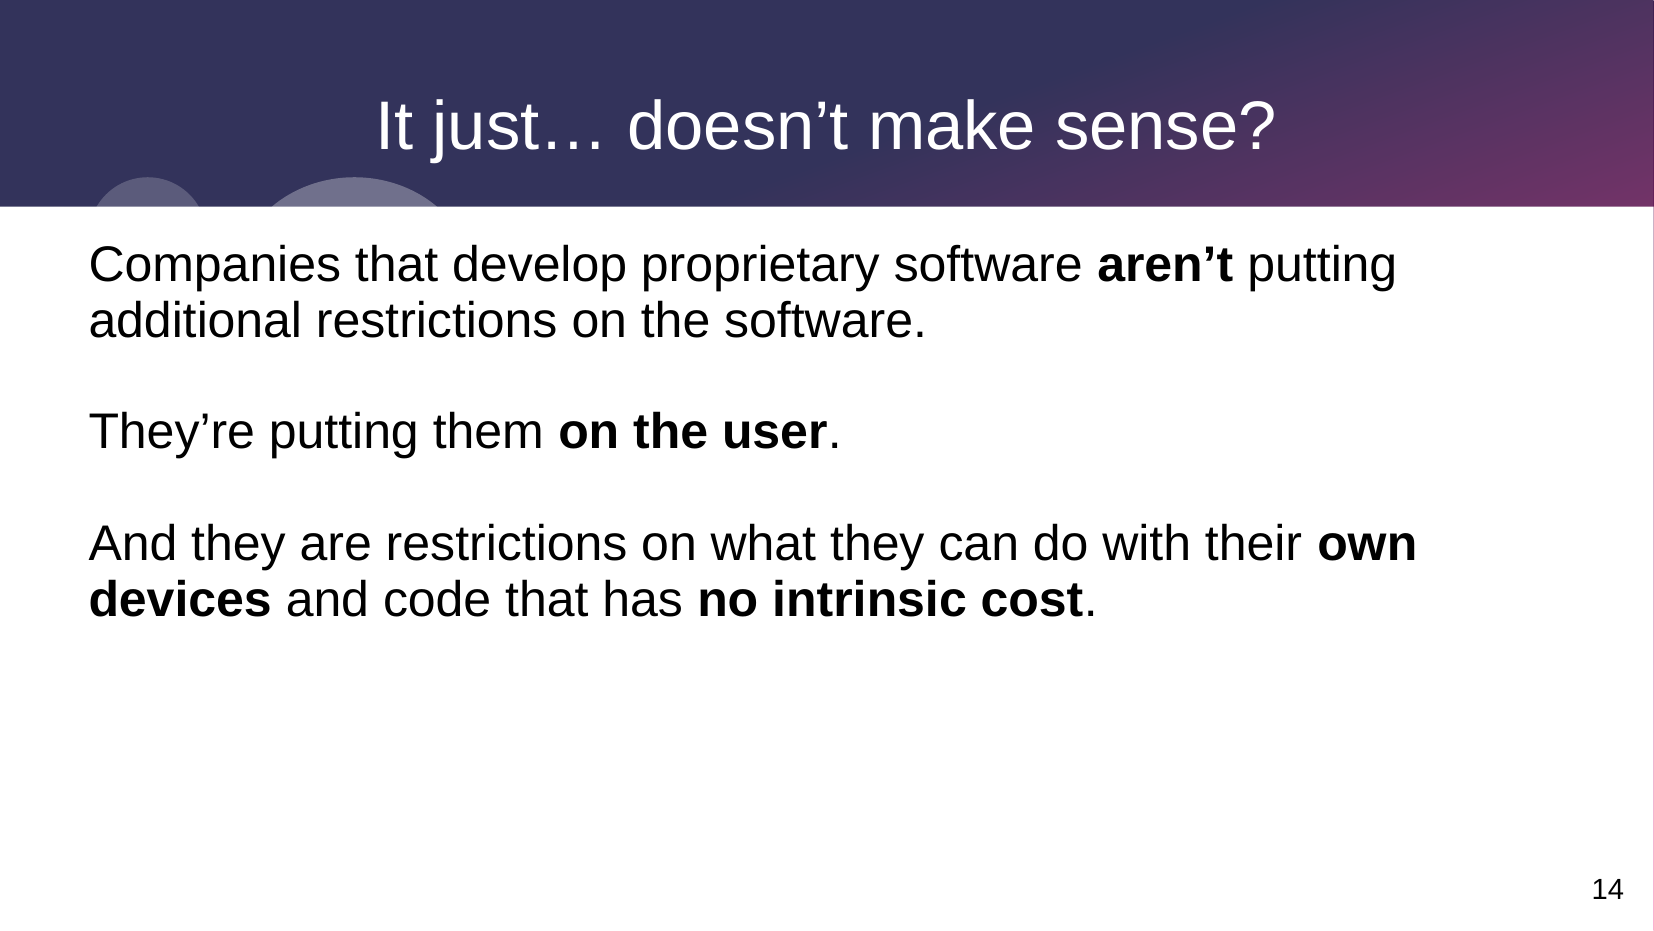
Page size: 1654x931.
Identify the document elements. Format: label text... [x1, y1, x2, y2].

subtitle Companies that develop proprietary software aren’t putting additional restrictions on the software. They’re putting them on the user. And they are restrictions on what they can do with their own devices and code that has no intrinsic cost. [88, 236, 1565, 827]
title It just… doesn’t make sense? [88, 44, 1565, 207]
